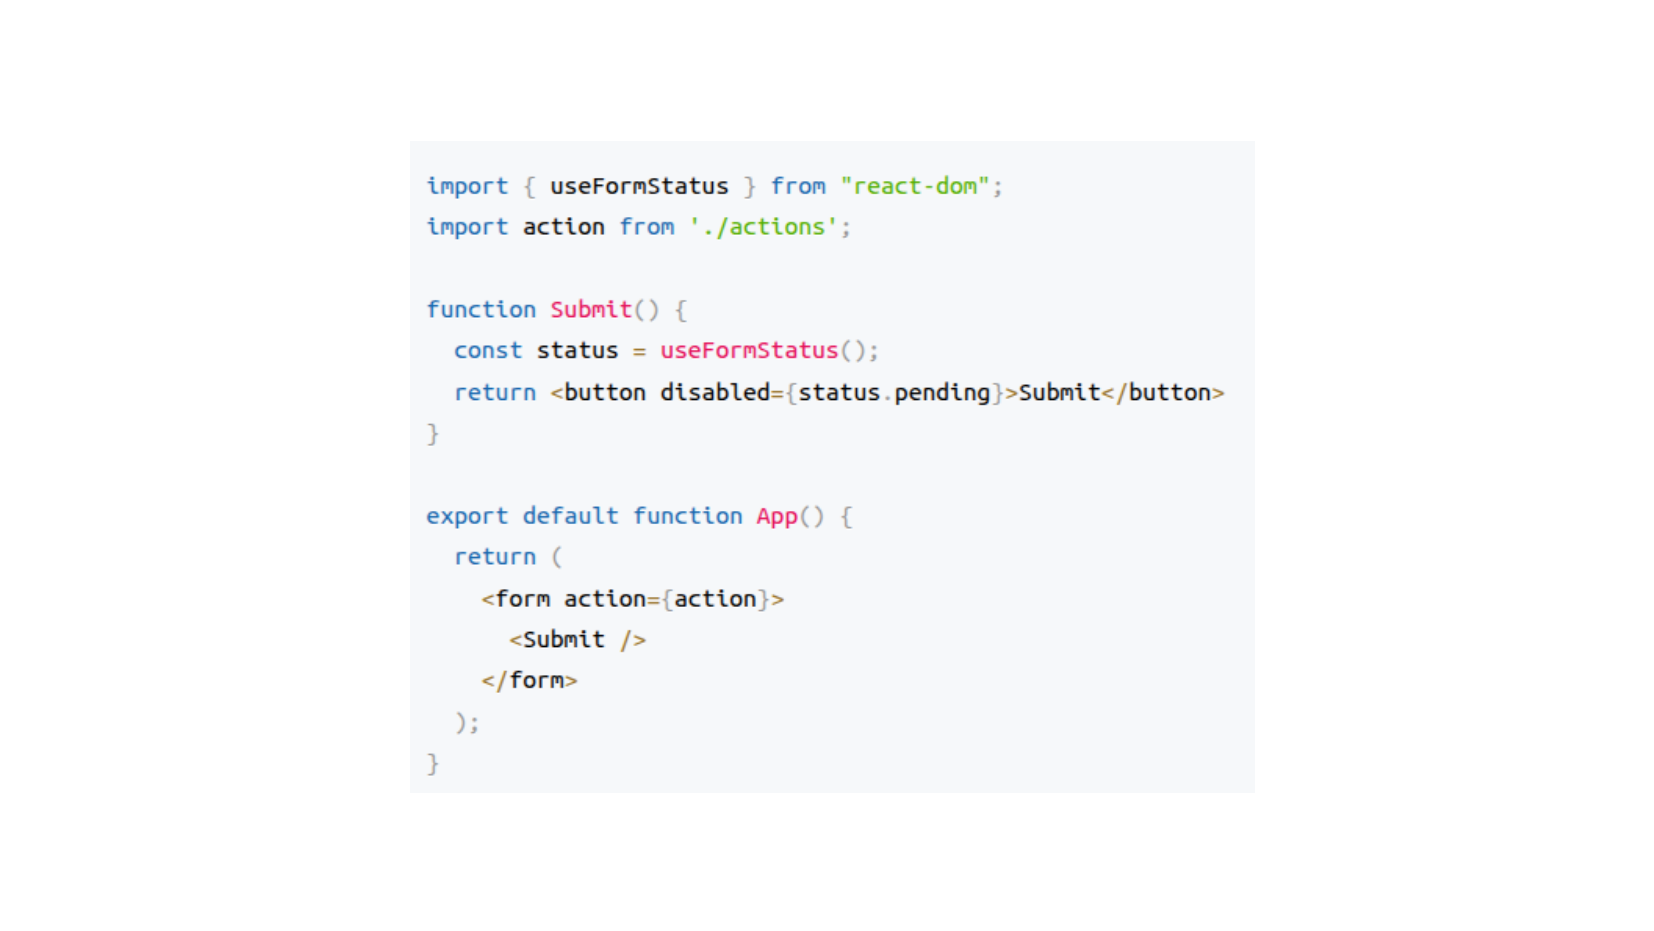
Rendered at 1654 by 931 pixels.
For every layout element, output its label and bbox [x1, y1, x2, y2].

picture [410, 141, 1255, 793]
